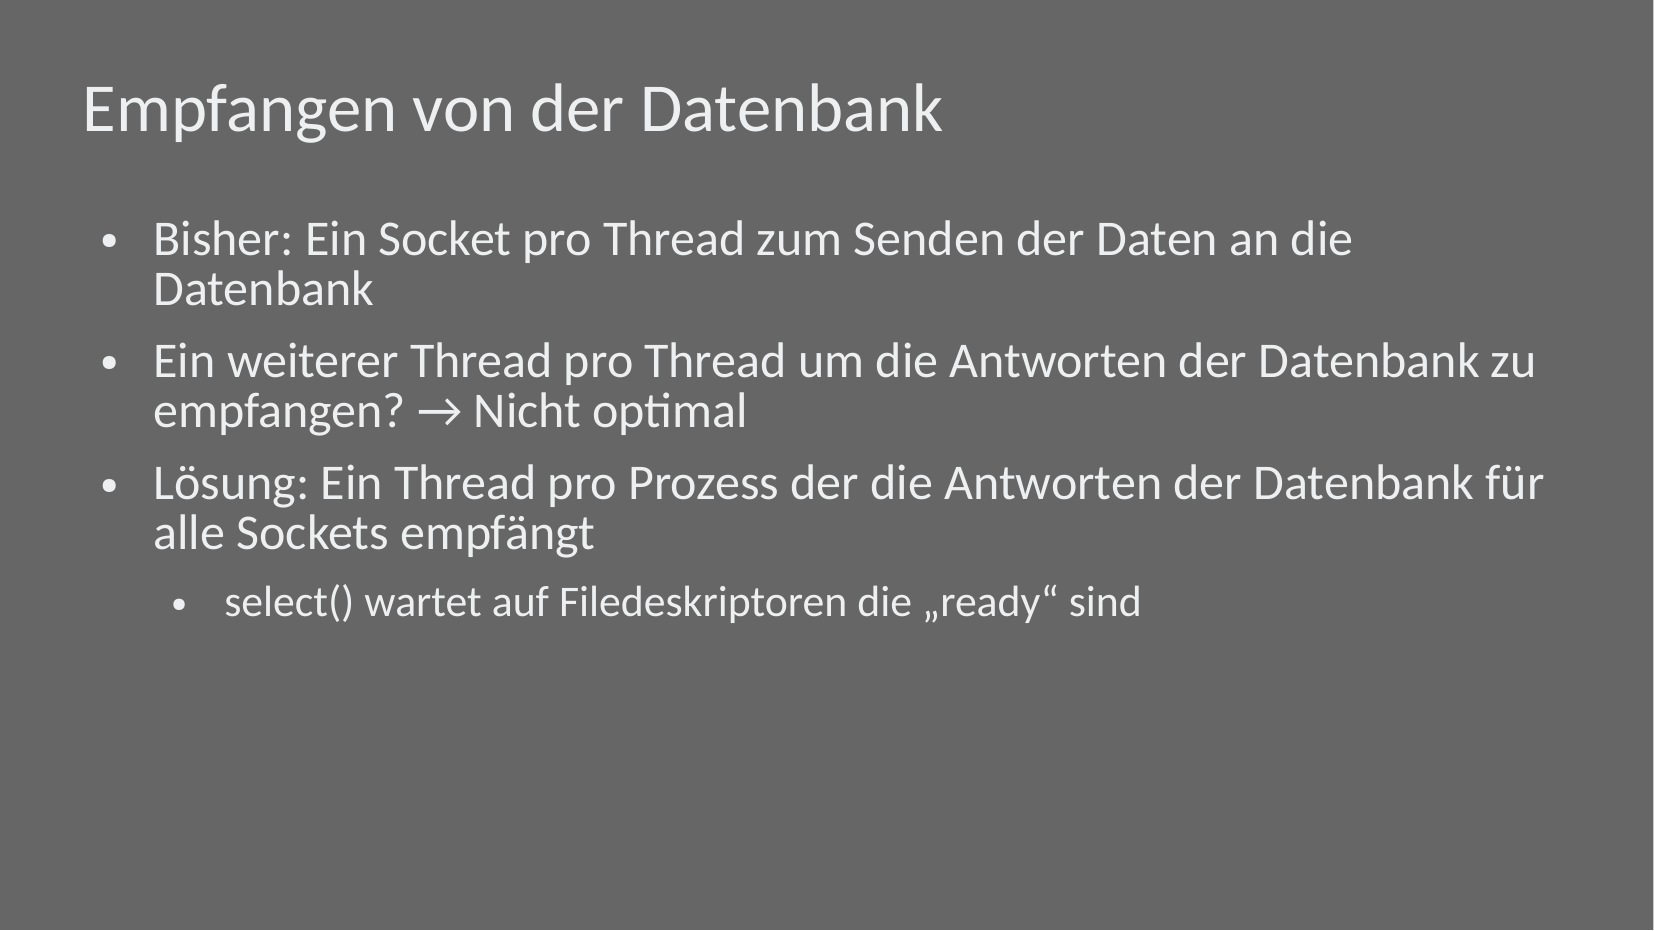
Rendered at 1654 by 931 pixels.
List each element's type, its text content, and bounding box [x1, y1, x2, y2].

title Empfangen von der Datenbank [82, 37, 1571, 193]
list Bisher: Ein Socket pro Thread zum Senden der Daten an die Datenbank Ein weiterer Thread pro Thread um die Antworten der Datenbank zu empfangen? → Nicht optimal Lösung: Ein Thread pro Prozess der die Antworten der Datenbank für alle Sockets empfängt select() wartet auf Filedeskriptoren die „ready“ sind [82, 217, 1571, 758]
